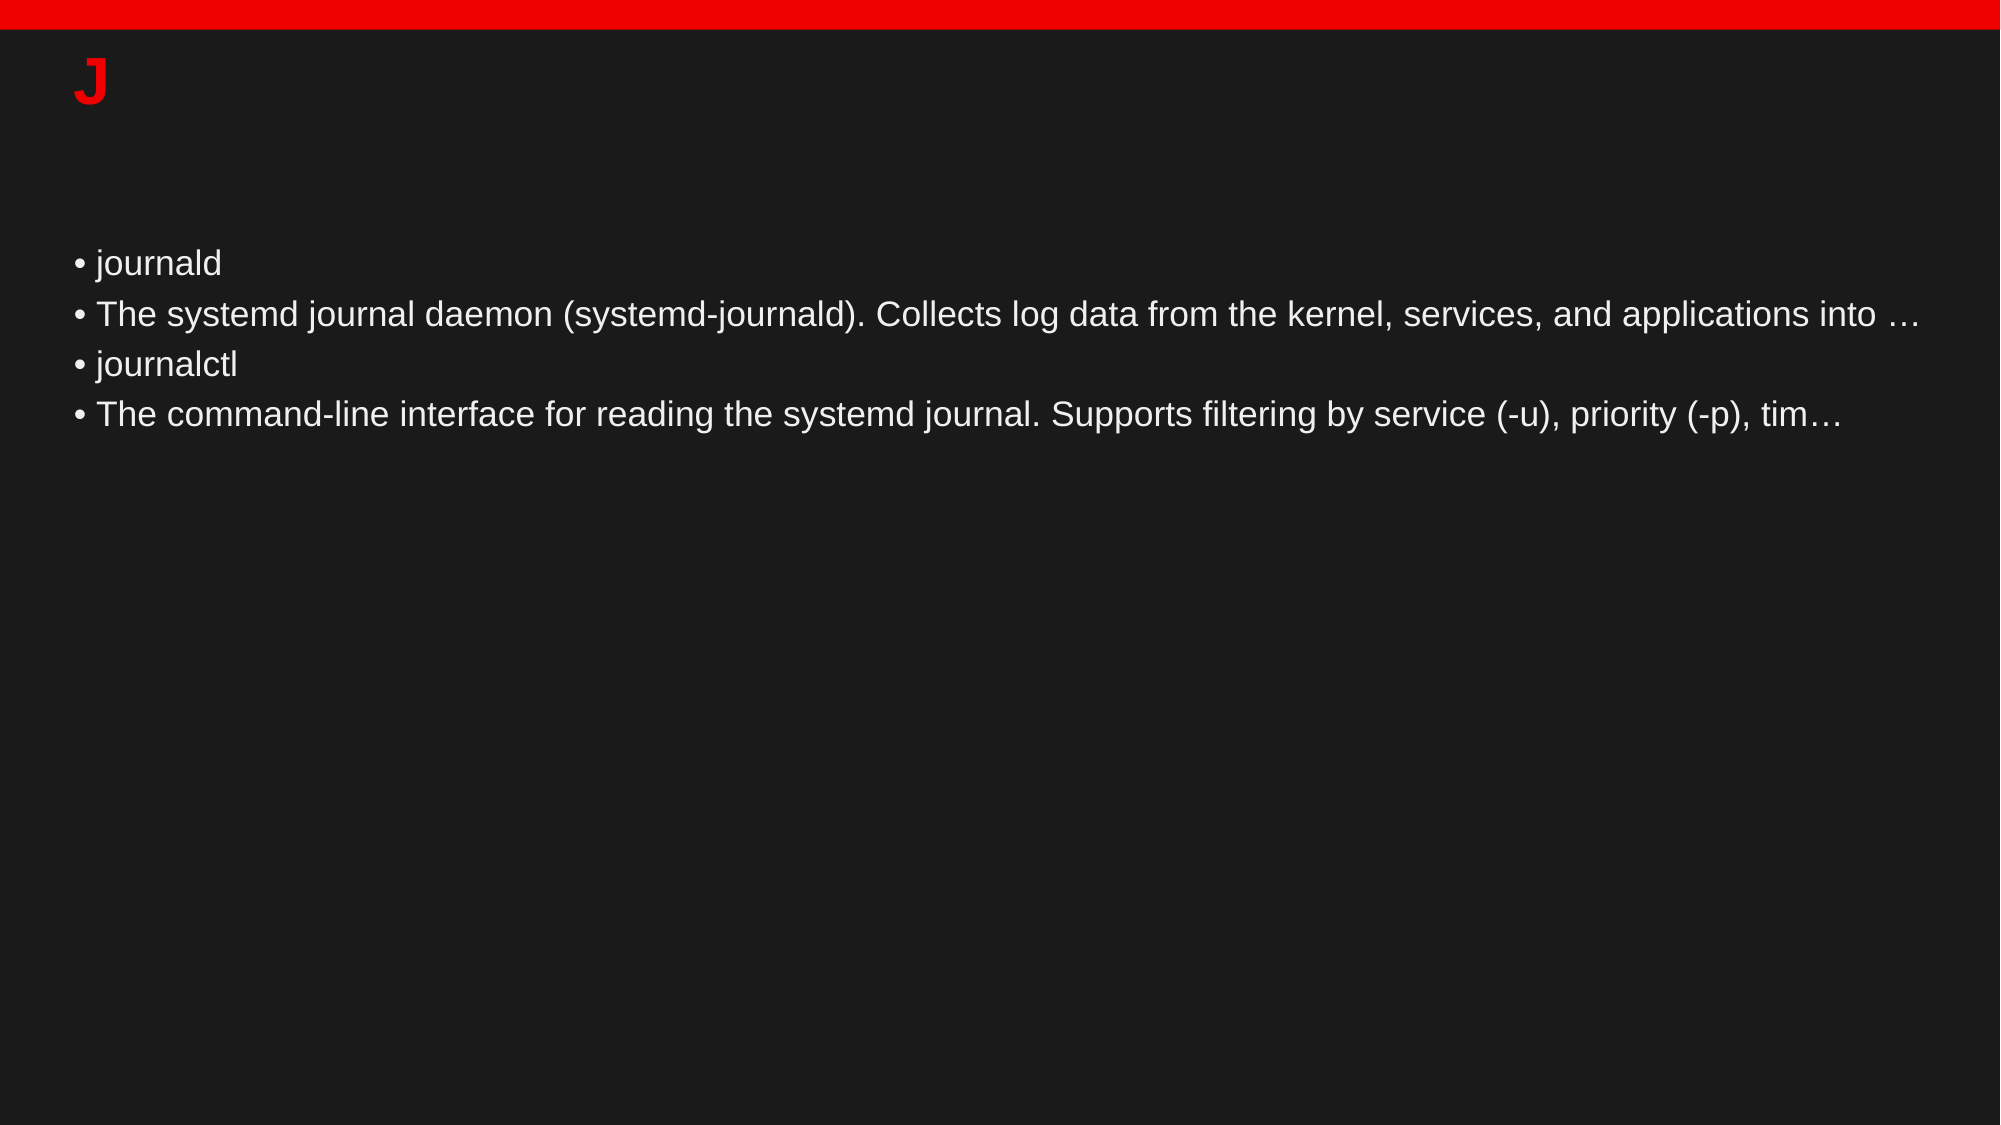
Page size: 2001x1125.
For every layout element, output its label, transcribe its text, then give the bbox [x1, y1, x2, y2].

text_box J [59, 36, 1942, 208]
text_box • journald • The systemd journal daemon (systemd-journald). Collects log data from the kernel, services, and applications into … • journalctl • The command-line interface for reading the systemd journal. Supports filtering by service (-u), priority (-p), tim… [59, 236, 1942, 1037]
text_box [0, 0, 2001, 30]
